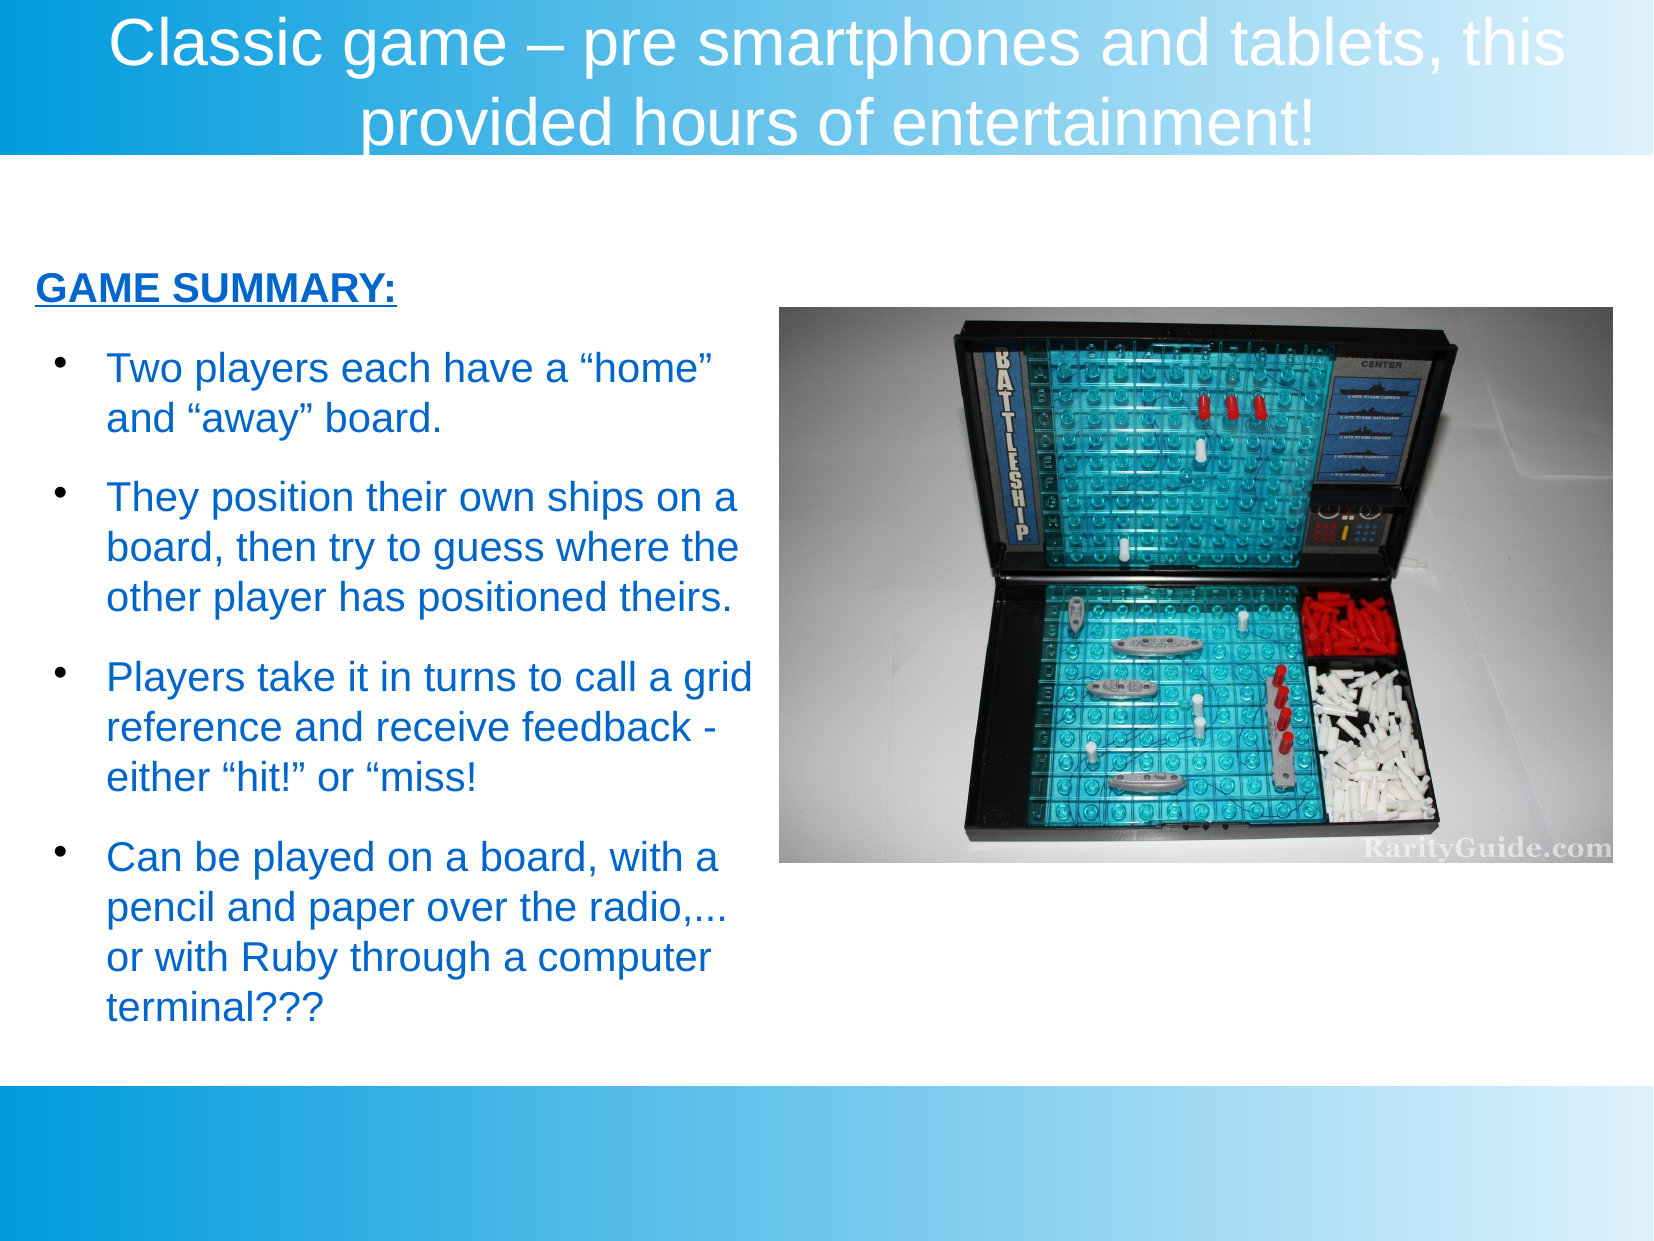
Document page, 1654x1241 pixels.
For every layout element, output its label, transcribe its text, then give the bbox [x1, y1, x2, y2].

picture [779, 307, 1613, 863]
text_box Classic game – pre smartphones and tablets, this provided hours of entertainment! [94, 3, 1583, 154]
text_box GAME SUMMARY: Two players each have a “home” and “away” board. They position their own ships on a board, then try to guess where the other player has positioned theirs. Players take it in turns to call a grid reference and receive feedback - either “hit!” or “miss! Can be played on a board, with a pencil and paper over the radio,... or with Ruby through a computer terminal??? [35, 261, 768, 981]
